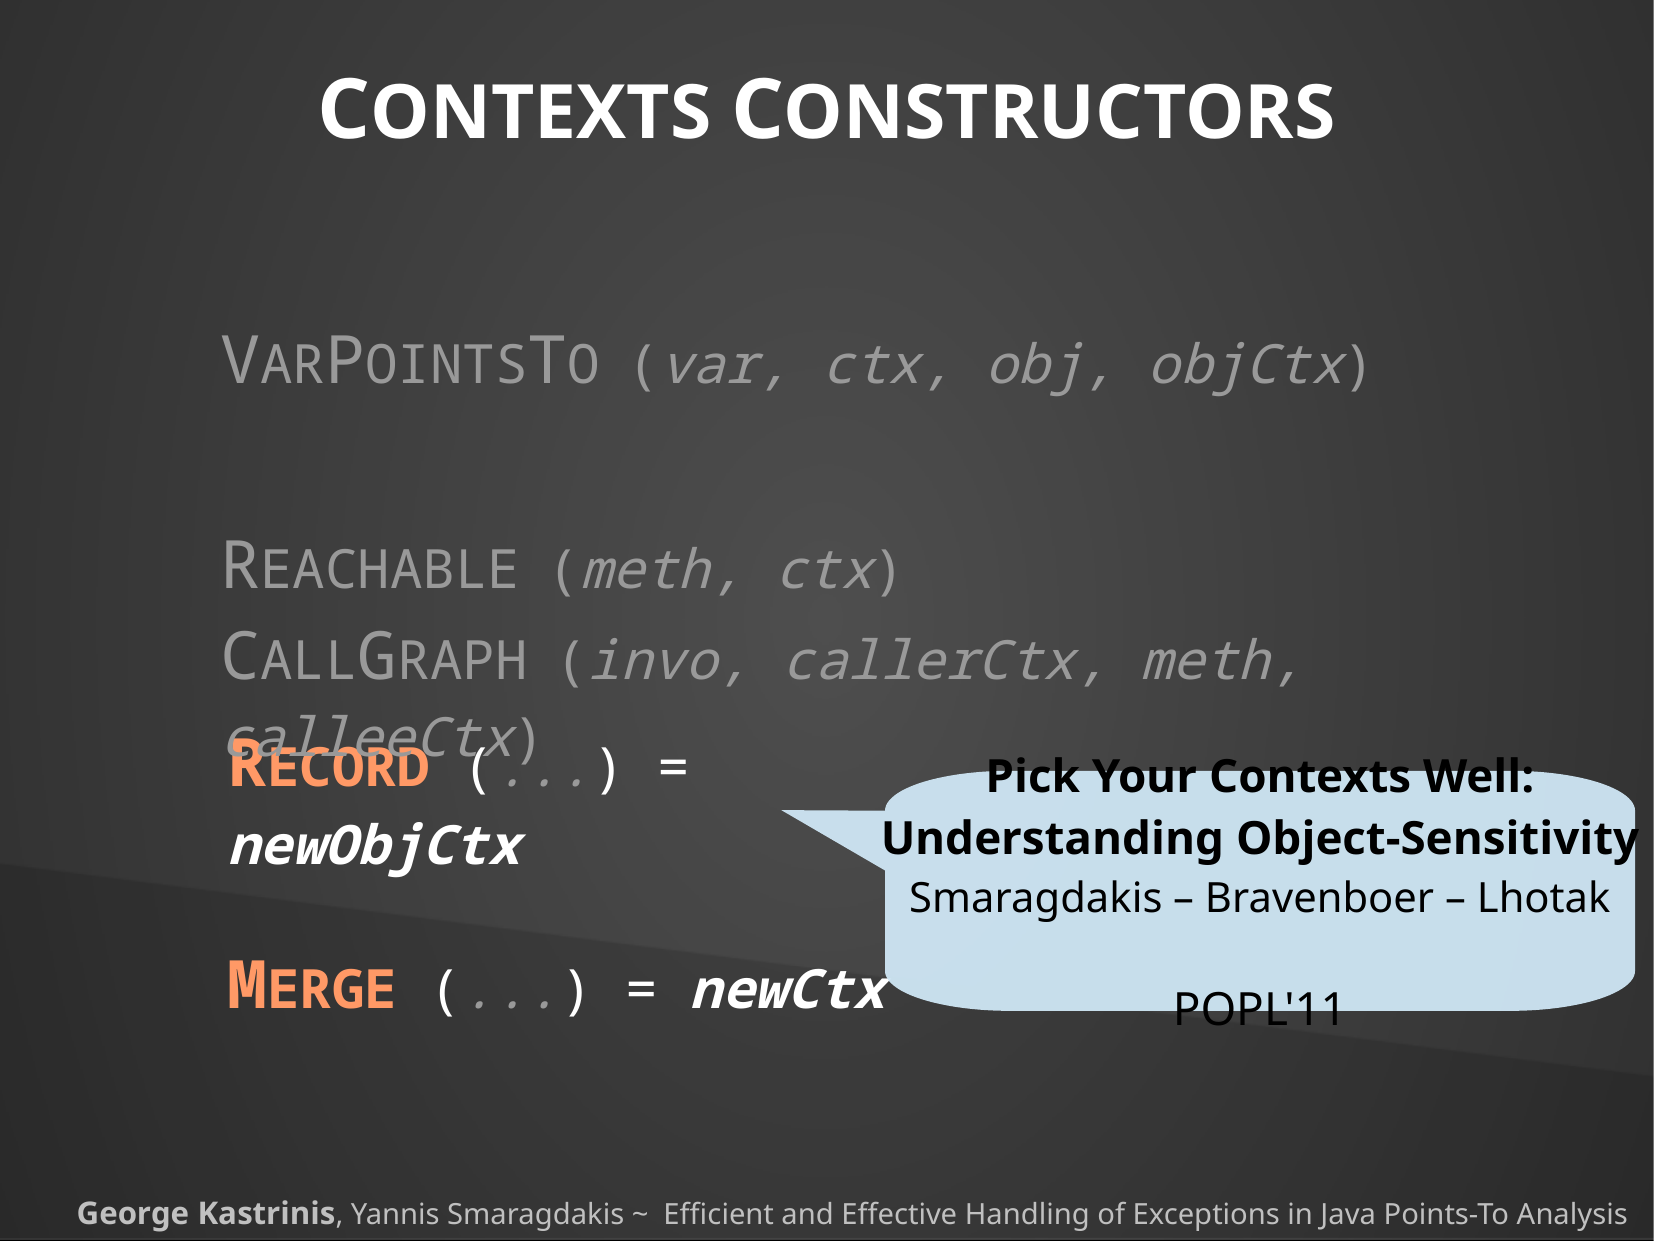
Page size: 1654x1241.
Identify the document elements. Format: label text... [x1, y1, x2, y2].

picture [0, 0, 1654, 1241]
text_box RECORD (...) = newObjCtx MERGE (...) = newCtx [212, 708, 925, 898]
text_box Pick Your Contexts Well: Understanding Object-Sensitivity Smaragdakis – Bravenboer – Lhotak POPL'11 [781, 770, 1636, 1011]
text_box CONTEXTS CONSTRUCTORS [287, 41, 1366, 151]
text_box VARPOINTSTO (var, ctx, obj, objCtx) REACHABLE (meth, ctx) CALLGRAPH (invo, callerCtx, meth, calleeCtx) [205, 304, 1449, 603]
